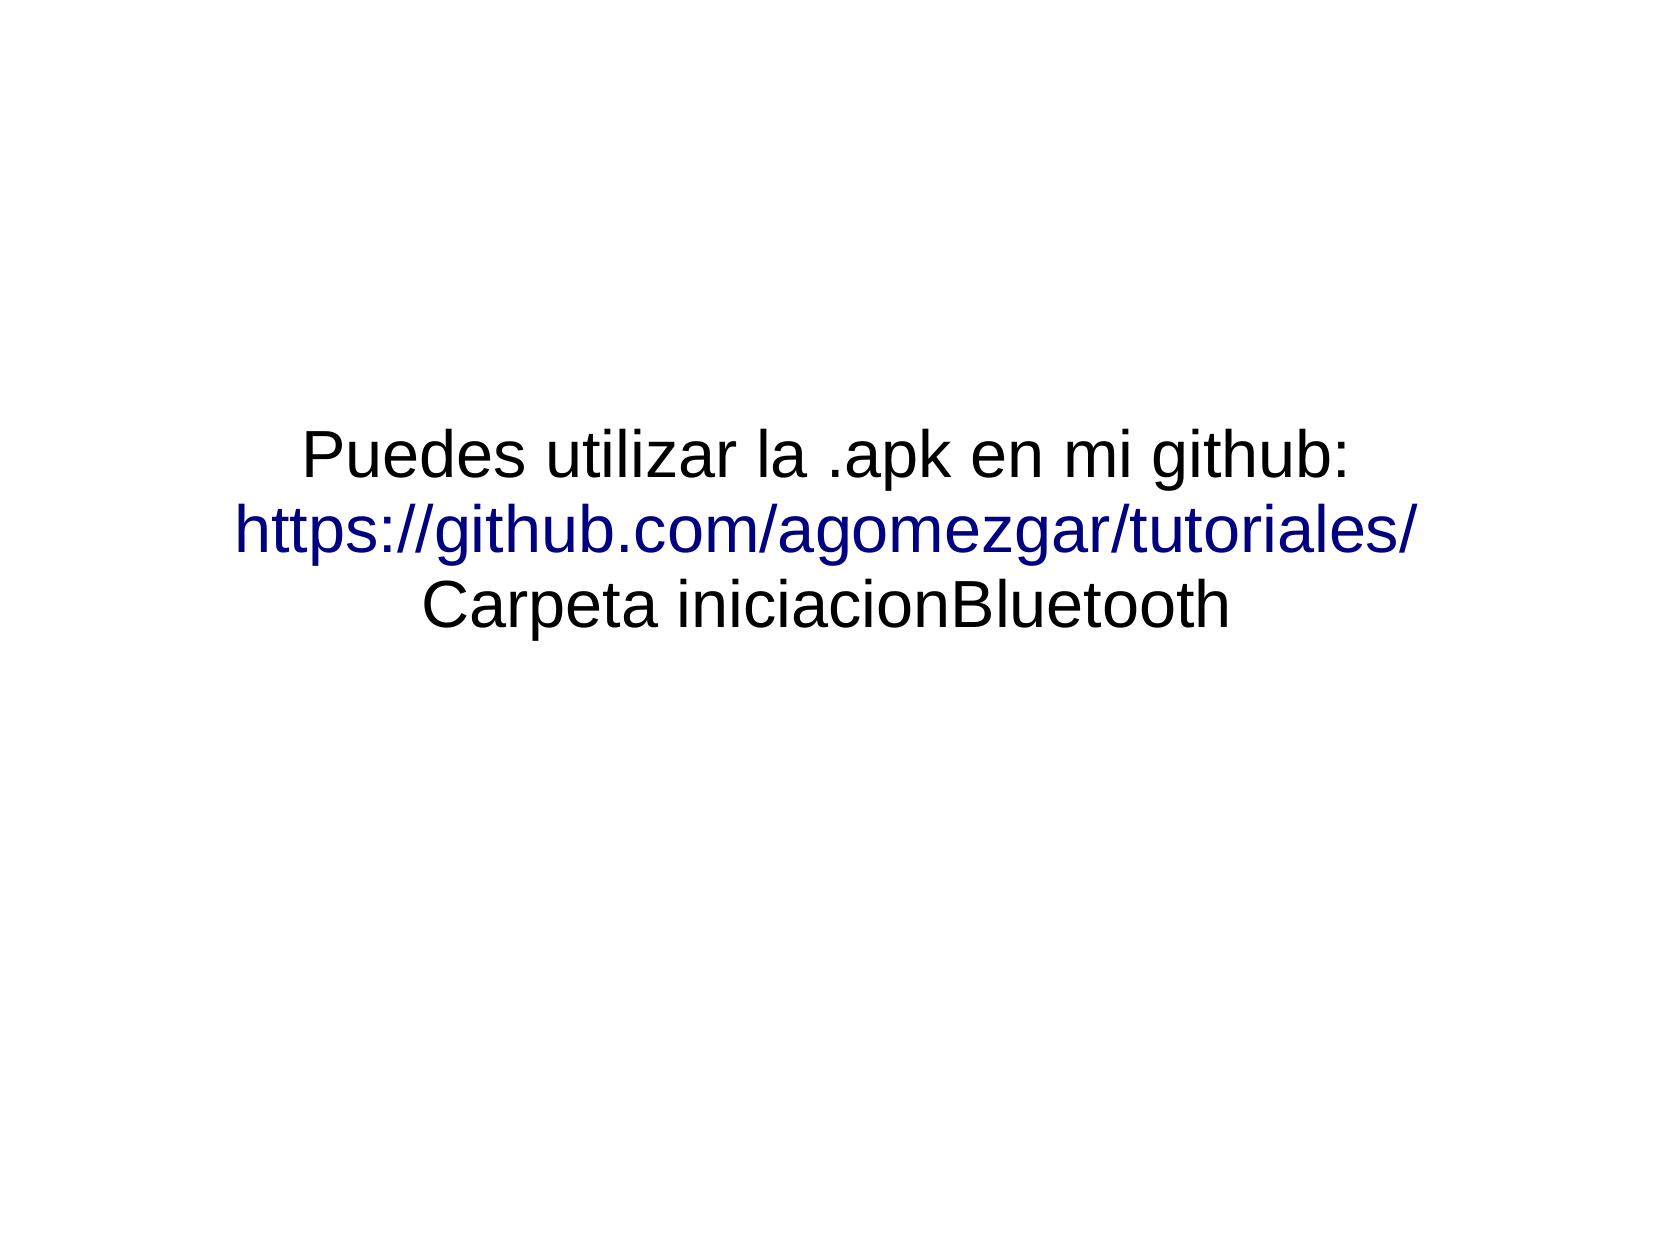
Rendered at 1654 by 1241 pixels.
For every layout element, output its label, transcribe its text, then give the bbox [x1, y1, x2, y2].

subtitle Puedes utilizar la .apk en mi github: https://github.com/agomezgar/tutoriales/ Carpeta iniciacionBluetooth [82, 49, 1571, 1010]
